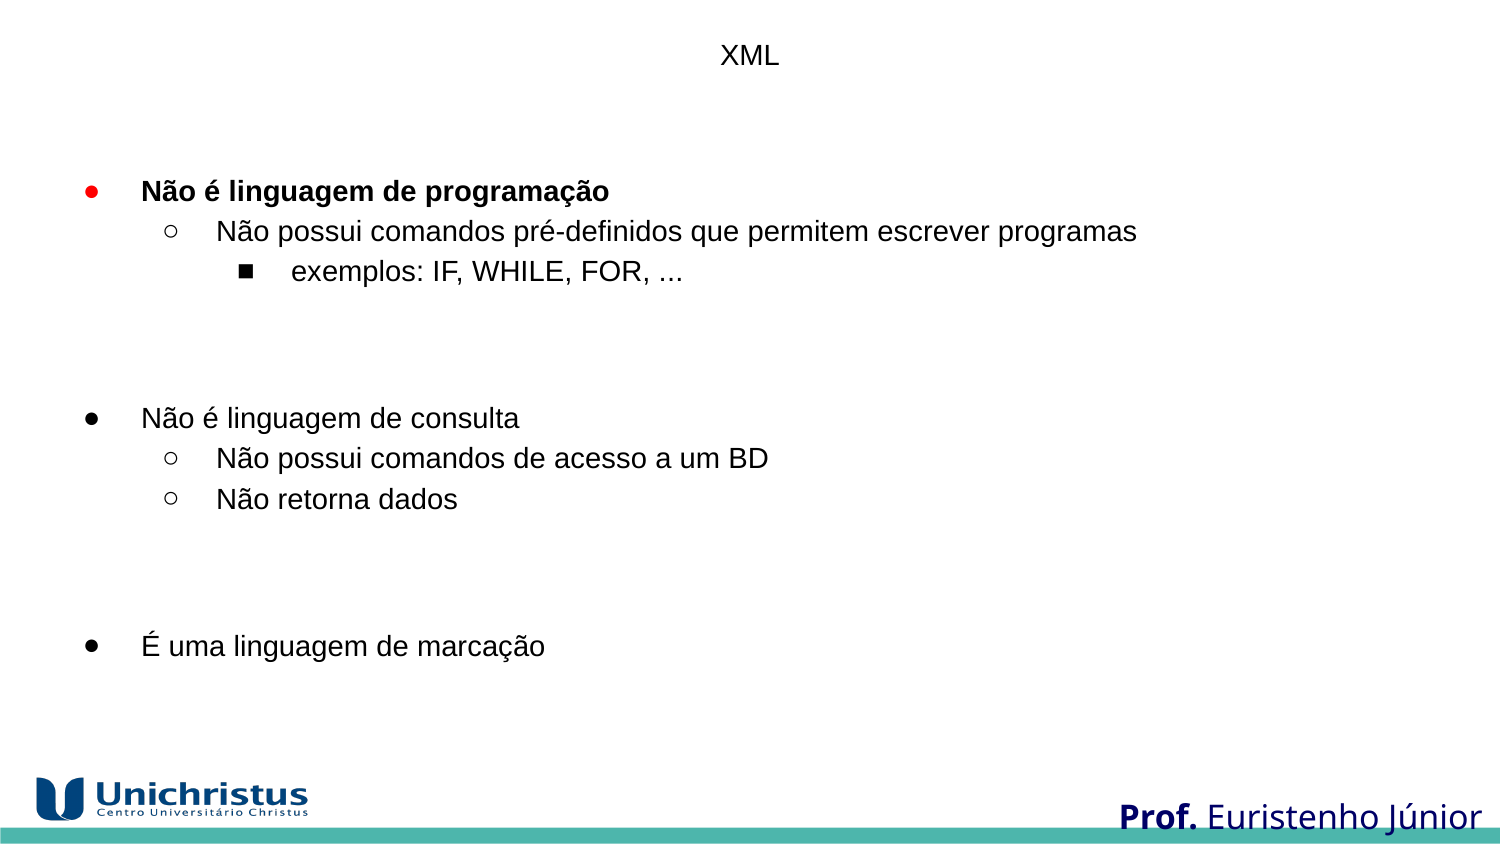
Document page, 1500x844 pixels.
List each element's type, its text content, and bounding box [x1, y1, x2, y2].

title XML [51, 20, 1449, 137]
picture [32, 775, 312, 822]
list Não é linguagem de programação Não possui comandos pré-definidos que permitem escrever programas exemplos: IF, WHILE, FOR, ... Não é linguagem de consulta Não possui comandos de acesso a um BD Não retorna dados É uma linguagem de marcação [51, 152, 1449, 750]
